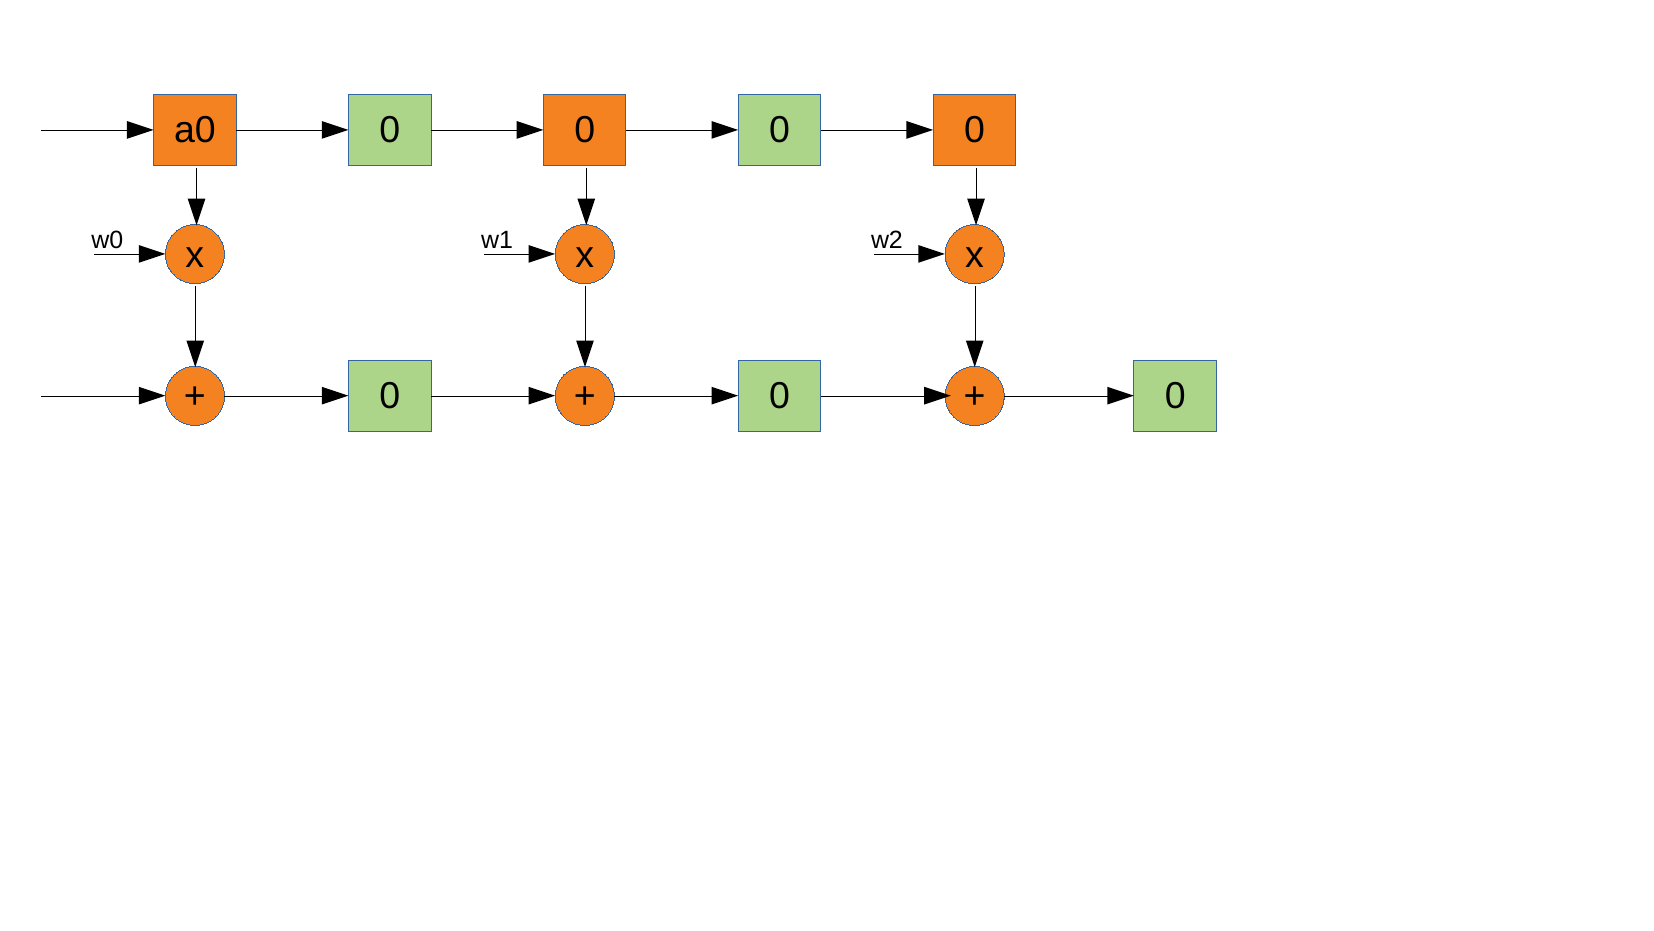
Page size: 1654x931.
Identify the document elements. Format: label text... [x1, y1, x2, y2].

text_box x [555, 224, 615, 284]
text_box x [165, 224, 225, 284]
text_box 0 [738, 94, 821, 166]
text_box w2 [856, 218, 918, 262]
text_box 0 [348, 360, 432, 432]
text_box w0 [76, 218, 139, 262]
text_box 0 [543, 94, 626, 166]
text_box 0 [348, 94, 432, 166]
text_box 0 [1133, 360, 1217, 432]
text_box + [555, 366, 615, 426]
text_box + [165, 366, 225, 426]
text_box a0 [153, 94, 237, 166]
text_box 0 [933, 94, 1016, 166]
text_box 0 [738, 360, 821, 432]
text_box w1 [466, 218, 529, 262]
text_box + [945, 366, 1005, 426]
text_box x [945, 224, 1005, 284]
